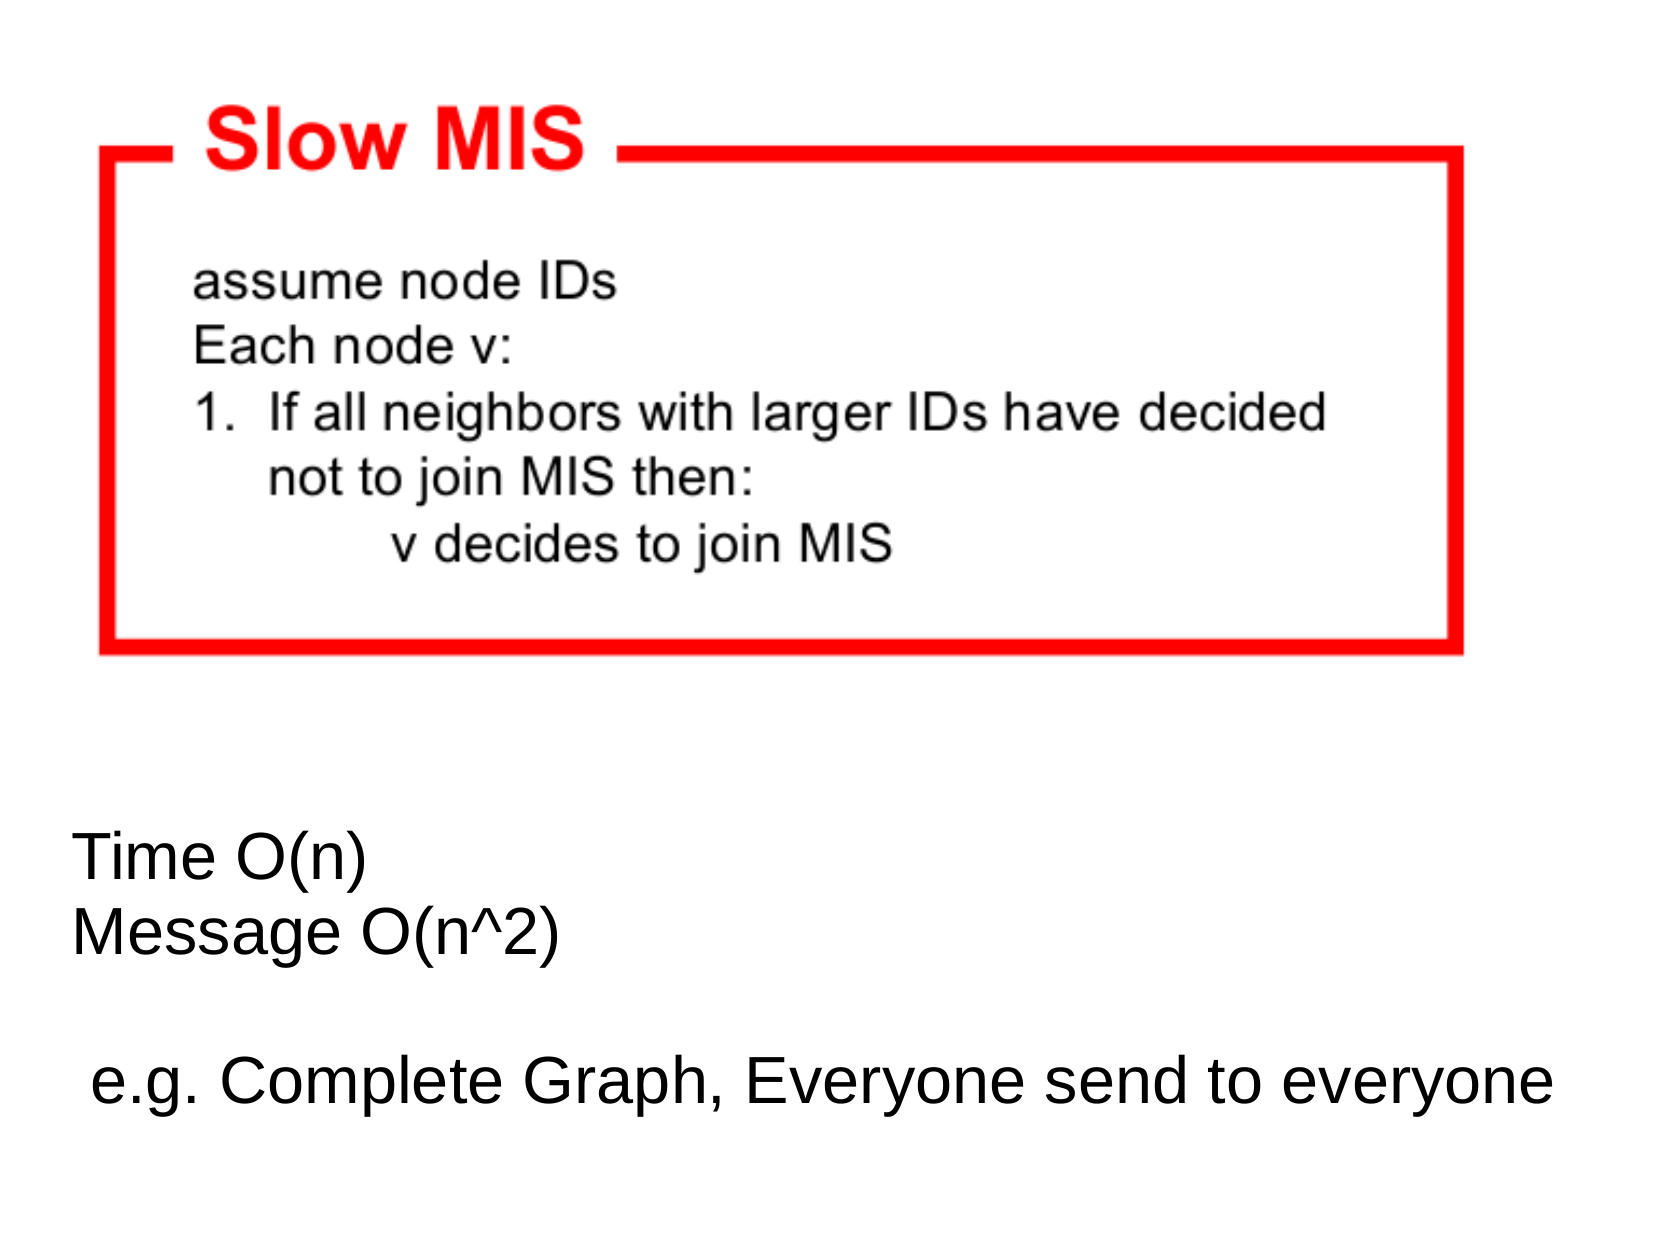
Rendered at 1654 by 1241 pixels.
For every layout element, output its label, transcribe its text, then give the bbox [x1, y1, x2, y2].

title Time O(n) Message O(n^2) e.g. Complete Graph, Everyone send to everyone [71, 707, 1561, 1156]
picture [44, 45, 1501, 711]
